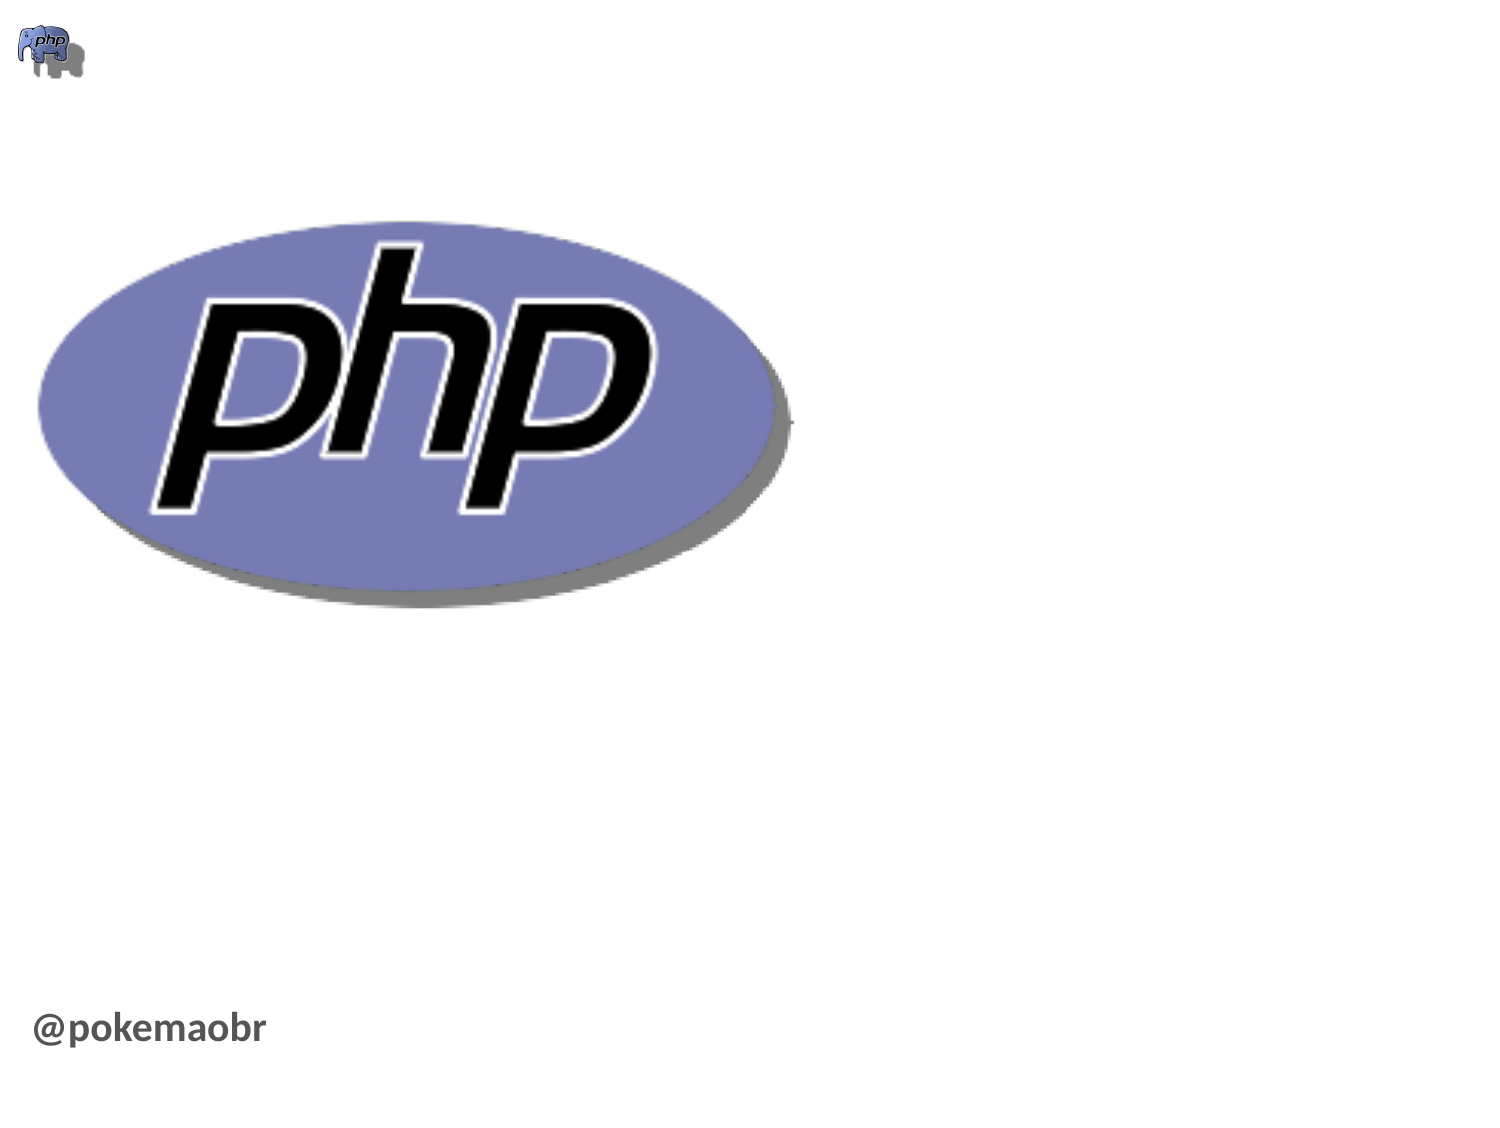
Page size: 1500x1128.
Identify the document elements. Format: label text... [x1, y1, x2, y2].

picture [15, 15, 797, 797]
text_box @pokemaobr [15, 999, 954, 1128]
